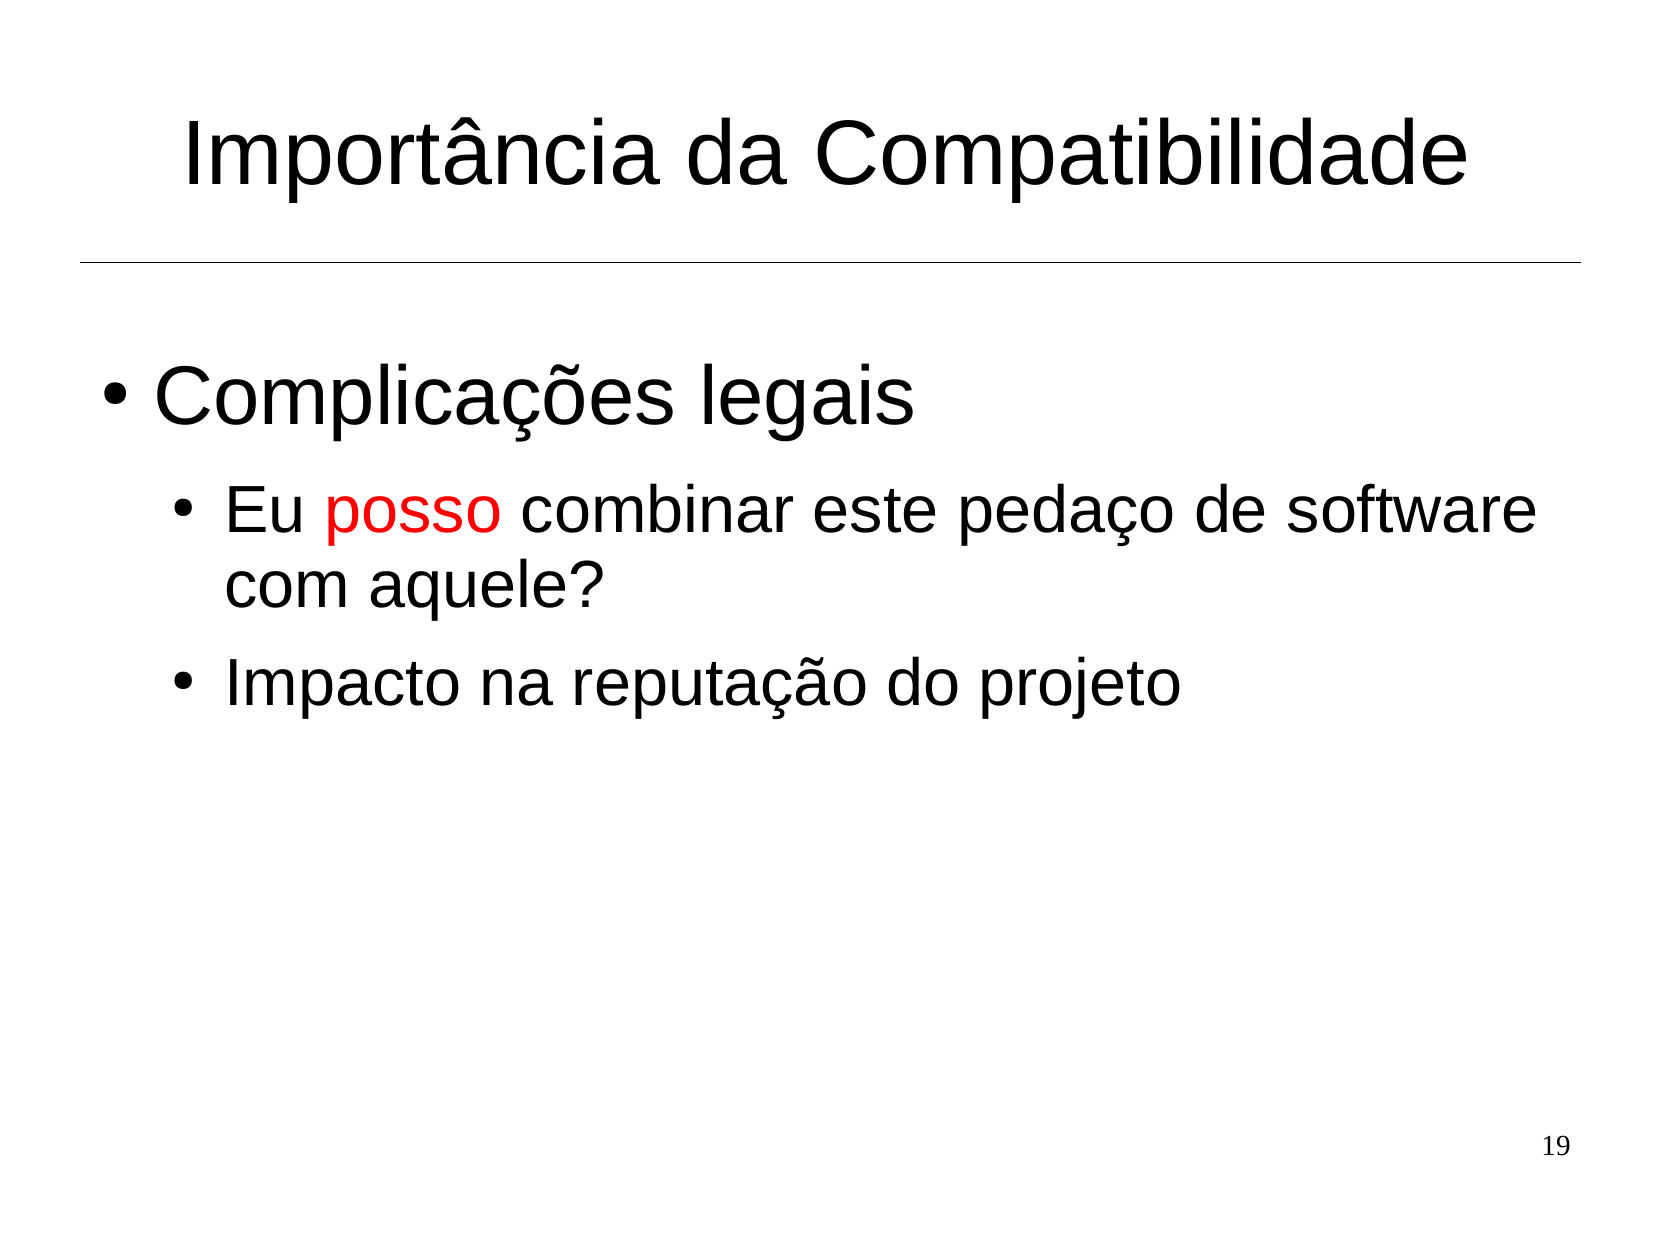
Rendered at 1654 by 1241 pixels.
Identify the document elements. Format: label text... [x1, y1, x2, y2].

title Importância da Compatibilidade [82, 49, 1571, 257]
list Complicações legais Eu posso combinar este pedaço de software com aquele? Impacto na reputação do projeto [82, 349, 1571, 1095]
